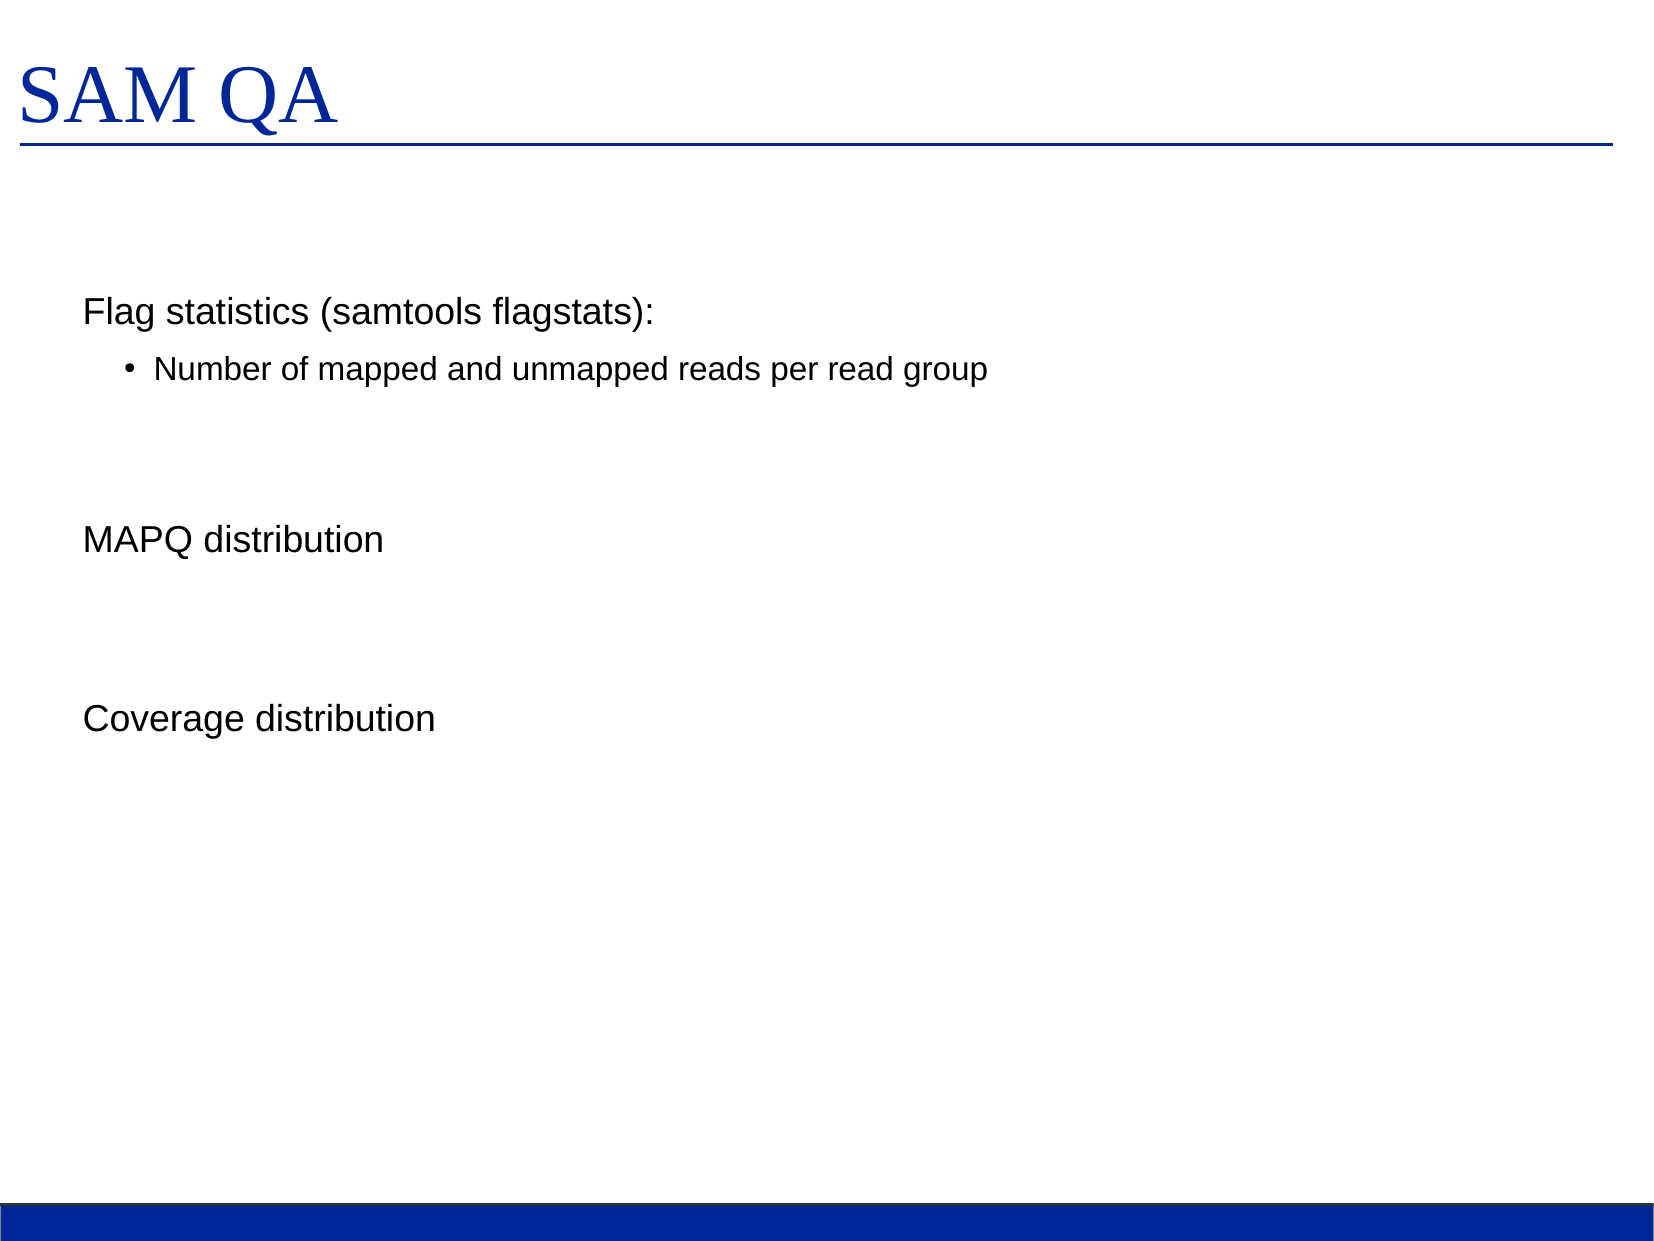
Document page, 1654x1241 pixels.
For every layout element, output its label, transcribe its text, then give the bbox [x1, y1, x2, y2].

title SAM QA [17, 0, 1589, 198]
list Flag statistics (samtools flagstats): Number of mapped and unmapped reads per read group MAPQ distribution Coverage distribution [82, 290, 1571, 1109]
